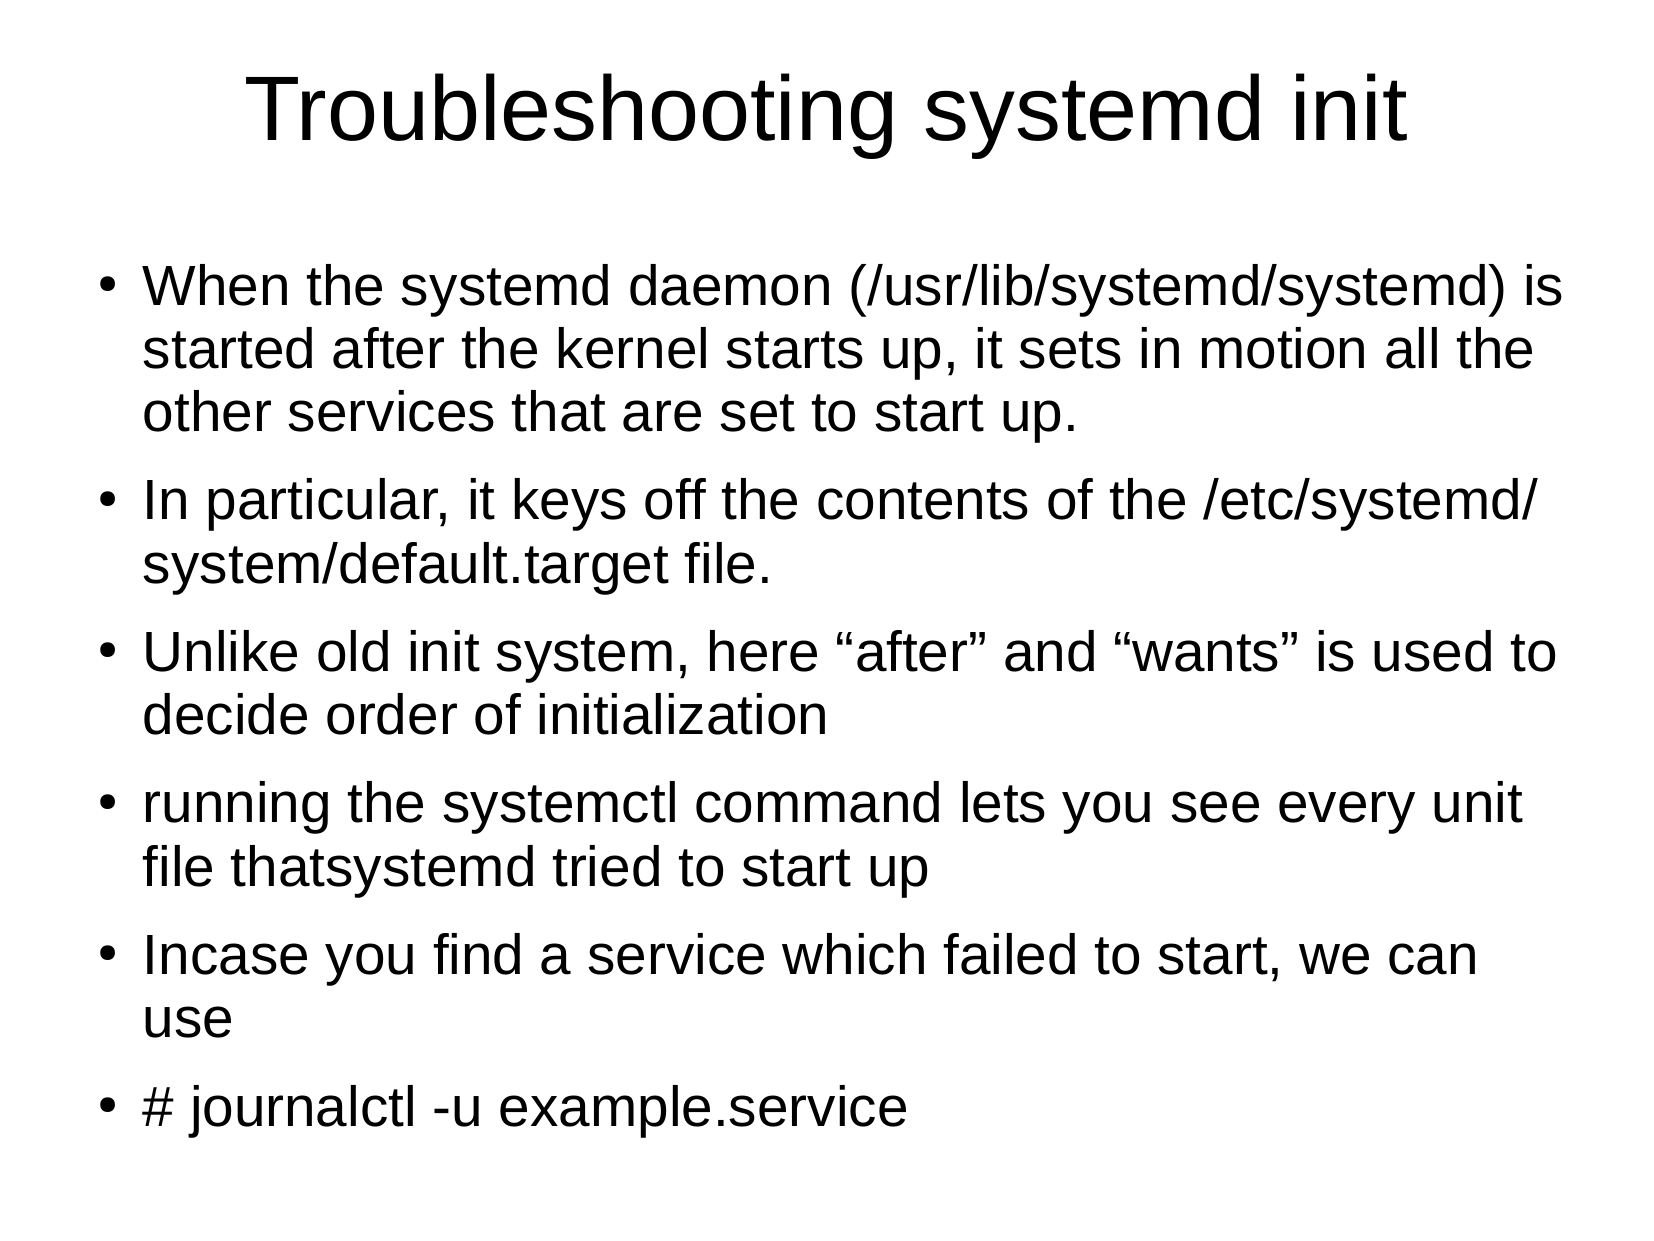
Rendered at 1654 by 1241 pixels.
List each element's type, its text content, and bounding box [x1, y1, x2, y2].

list When the systemd daemon (/usr/lib/systemd/systemd) is started after the kernel starts up, it sets in motion all the other services that are set to start up. In particular, it keys off the contents of the /etc/systemd/ system/default.target file. Unlike old init system, here “after” and “wants” is used to decide order of initialization running the systemctl command lets you see every unit file thatsystemd tried to start up Incase you find a service which failed to start, we can use # journalctl -u example.service [82, 165, 1571, 1157]
title Troubleshooting systemd init [82, 5, 1571, 165]
